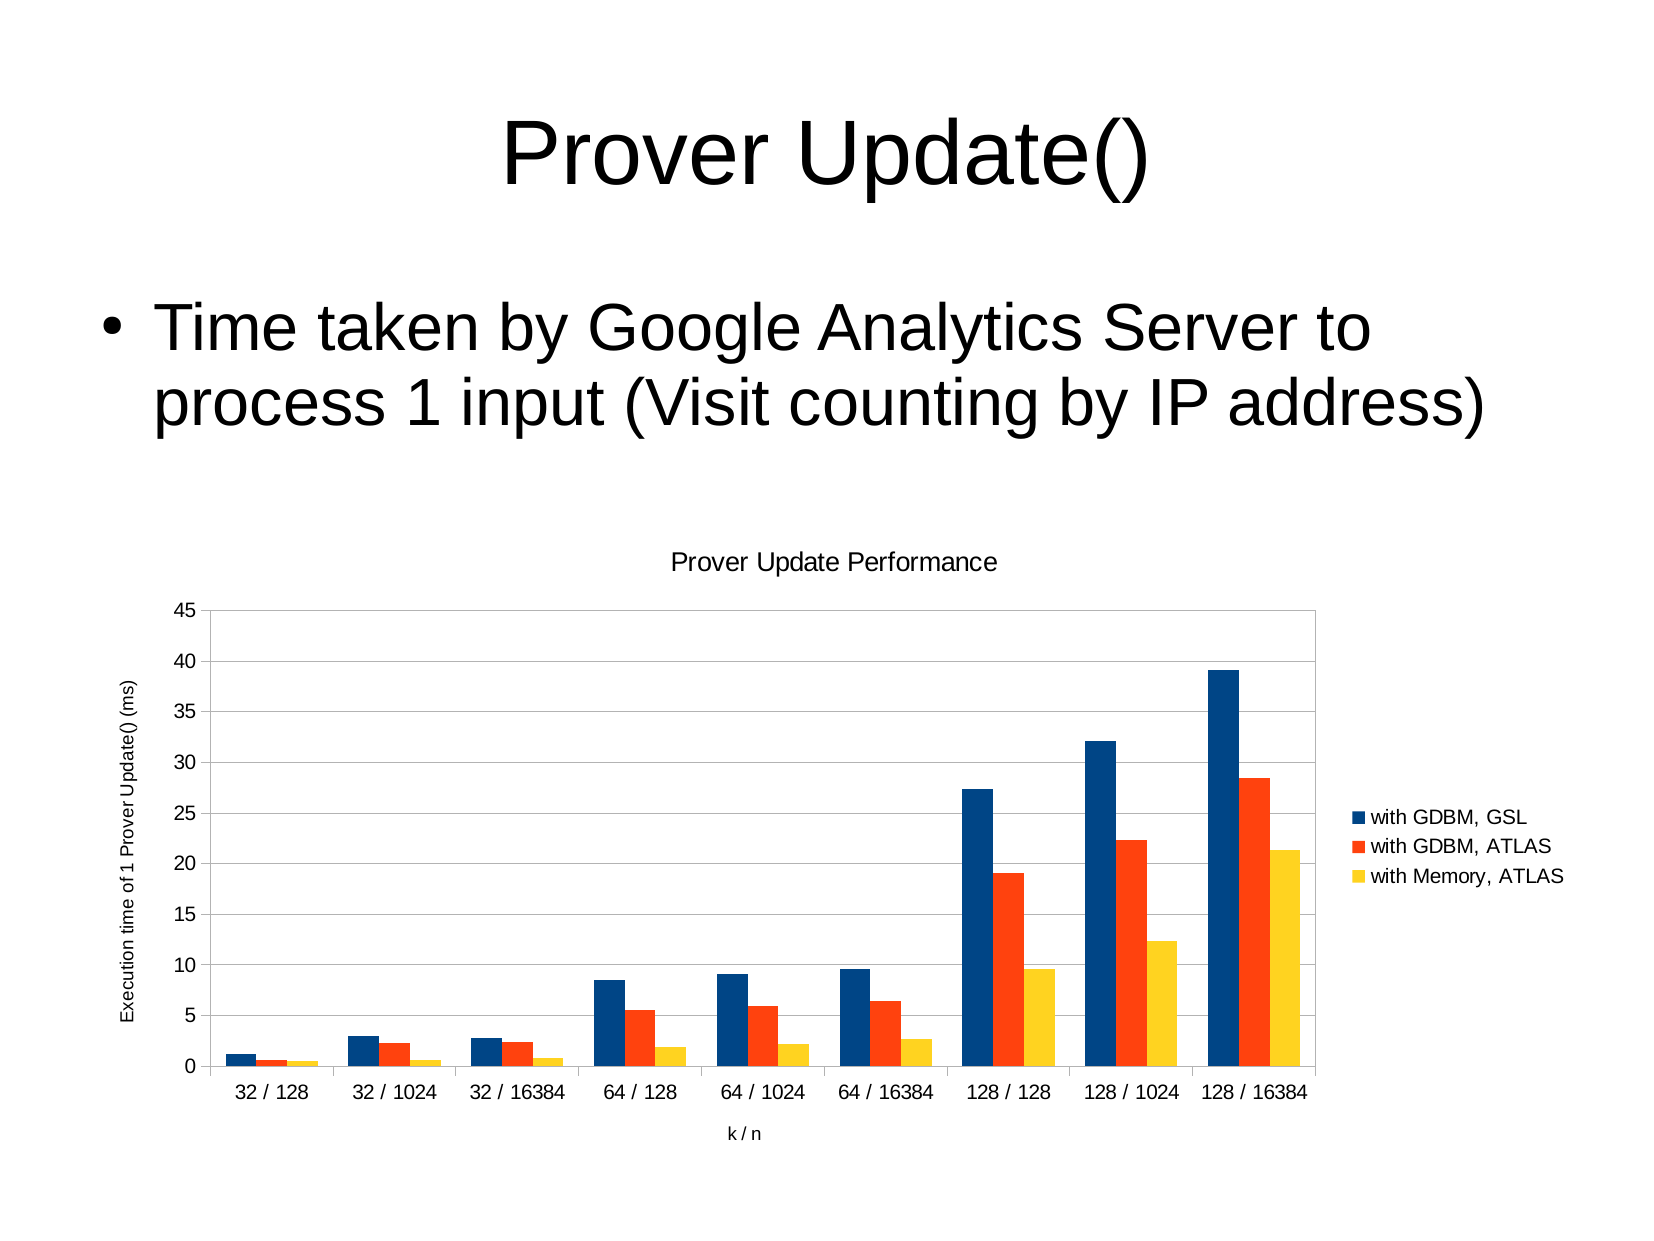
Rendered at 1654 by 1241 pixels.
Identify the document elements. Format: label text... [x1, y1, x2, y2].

list Time taken by Google Analytics Server to process 1 input (Visit counting by IP address) [82, 290, 1538, 1010]
chart [83, 518, 1584, 1176]
title Prover Update() [82, 49, 1571, 257]
